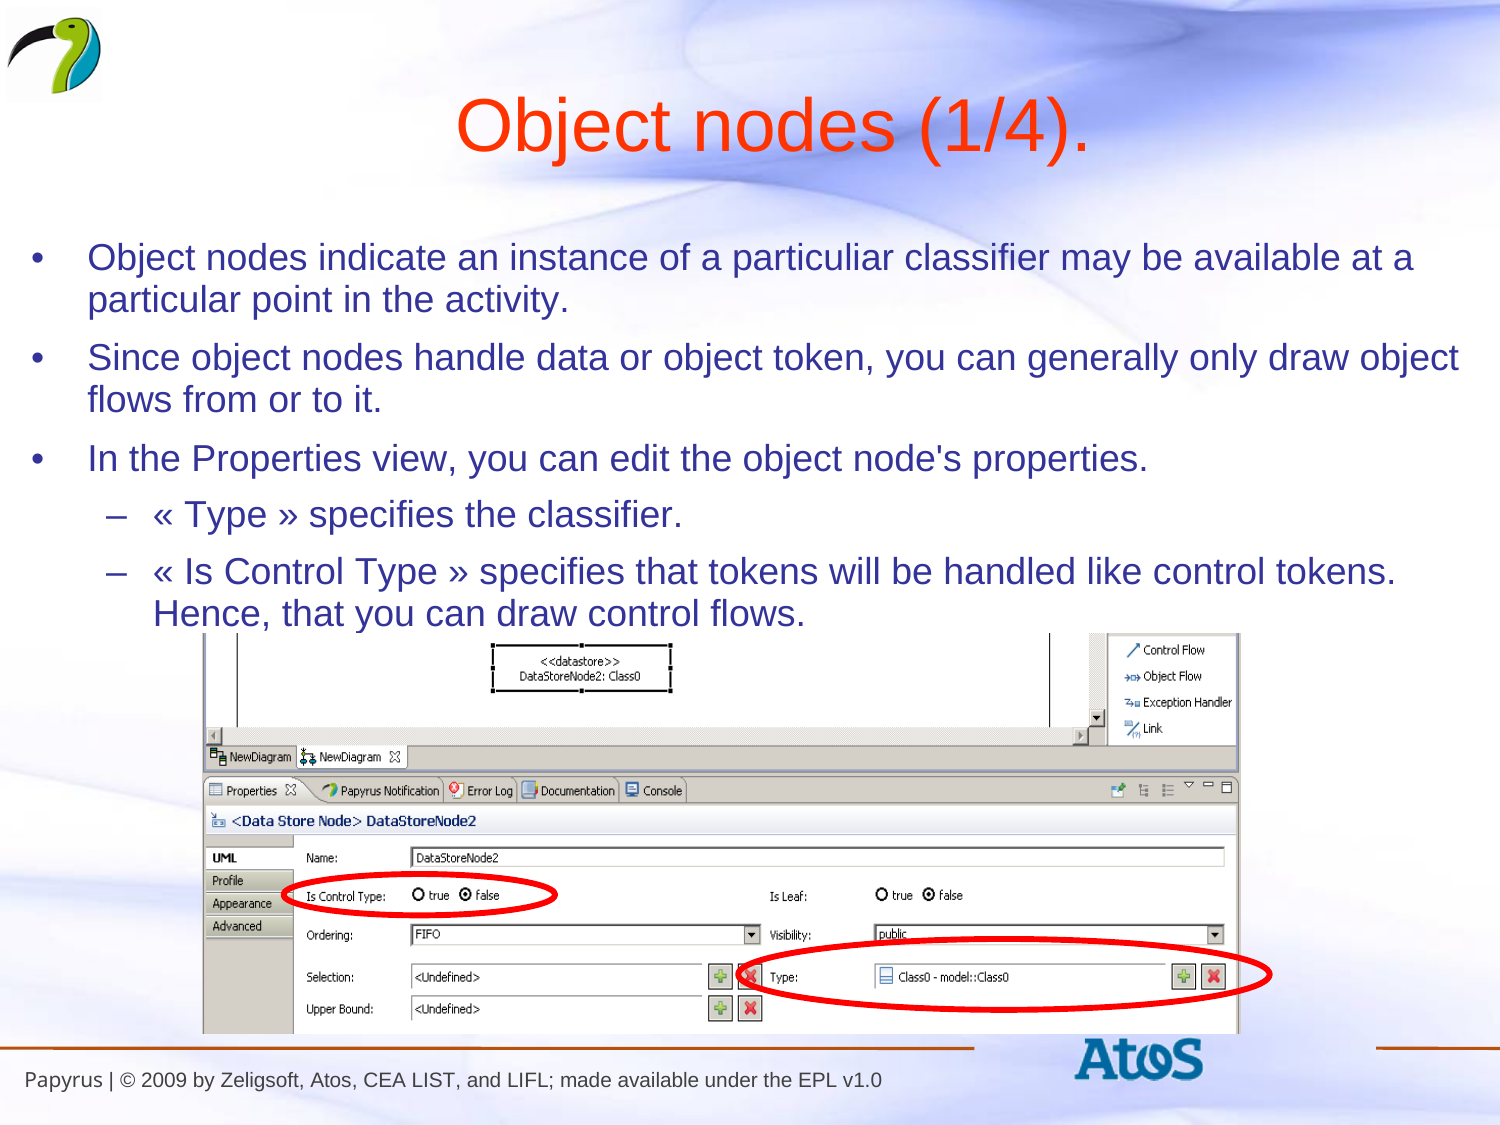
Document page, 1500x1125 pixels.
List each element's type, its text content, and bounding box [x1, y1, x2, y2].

picture [0, 0, 1500, 1125]
text_box [283, 874, 556, 916]
list Object nodes indicate an instance of a particuliar classifier may be available at a particular point in the activity. Since object nodes handle data or object token, you can generally only draw object flows from or to it. In the Properties view, you can edit the object node's properties. « Type » specifies the classifier. « Is Control Type » specifies that tokens will be handled like control tokens. Hence, that you can draw control flows. [31, 236, 1469, 960]
title Object nodes (1/4). [283, 72, 1264, 178]
text_box [738, 938, 1270, 1010]
